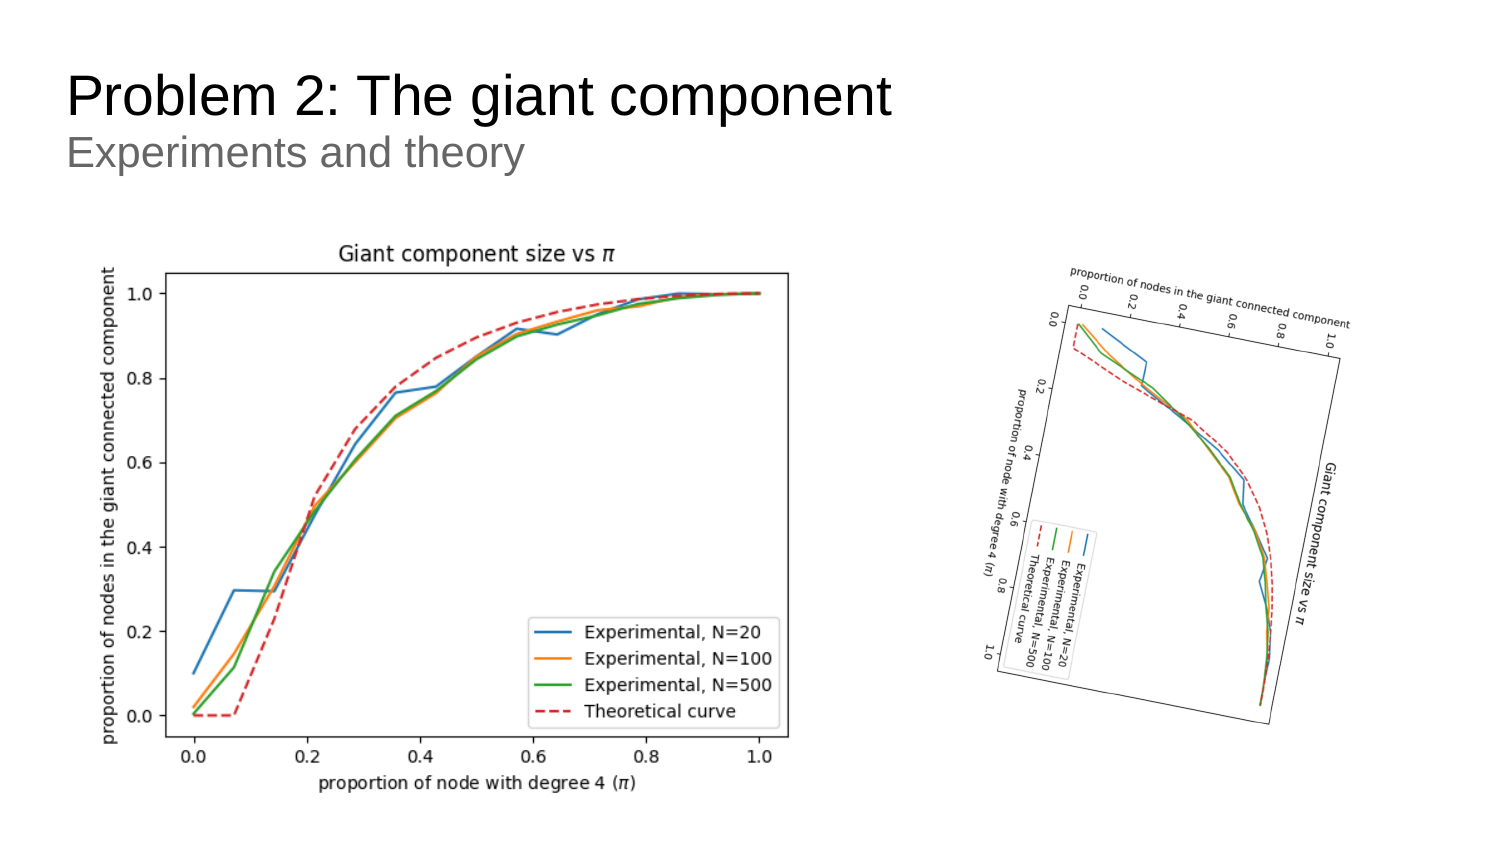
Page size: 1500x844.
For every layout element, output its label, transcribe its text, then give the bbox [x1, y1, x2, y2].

picture [65, 200, 868, 803]
picture [949, 239, 1394, 779]
title Problem 2: The giant component Experiments and theory [51, 49, 1449, 193]
